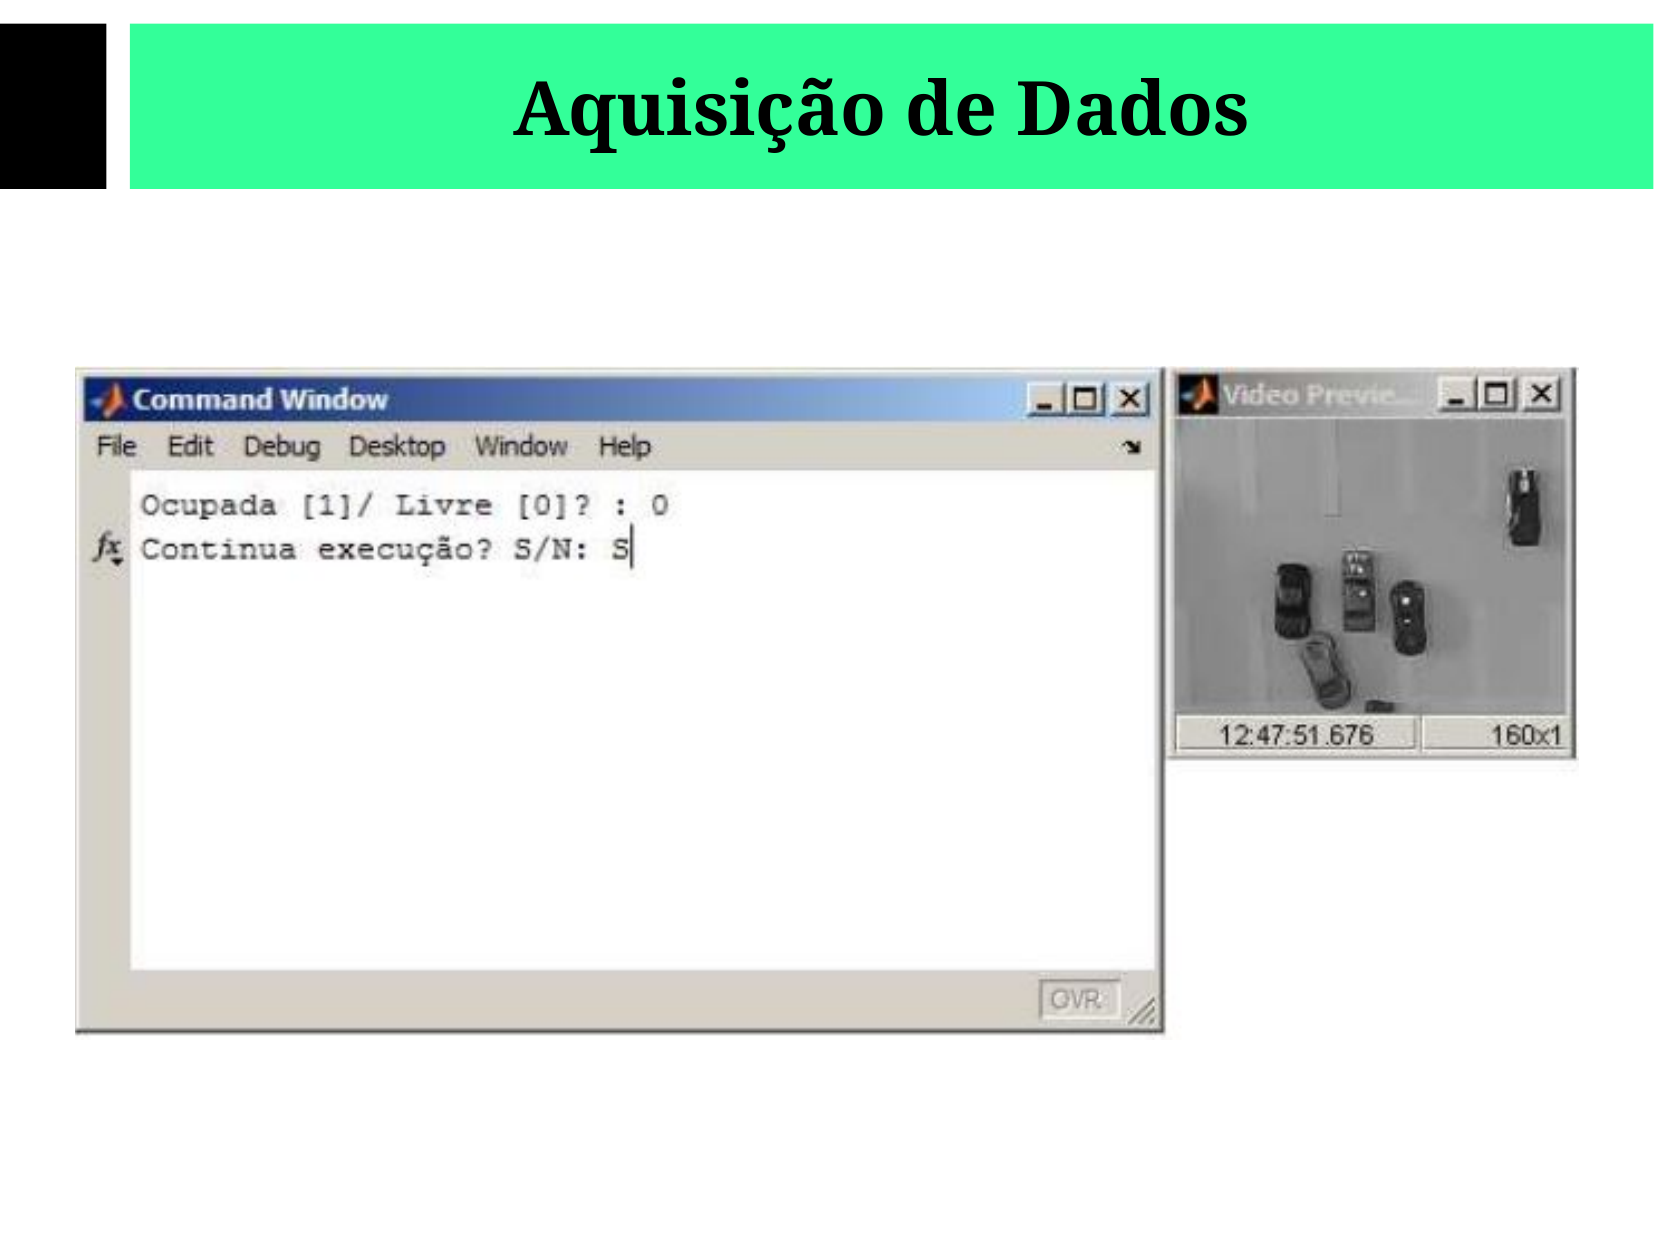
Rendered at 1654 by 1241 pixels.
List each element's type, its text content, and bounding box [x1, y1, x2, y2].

text_box [0, 23, 107, 189]
text_box Aquisição de Dados [129, 23, 1654, 189]
picture [75, 366, 1579, 1040]
